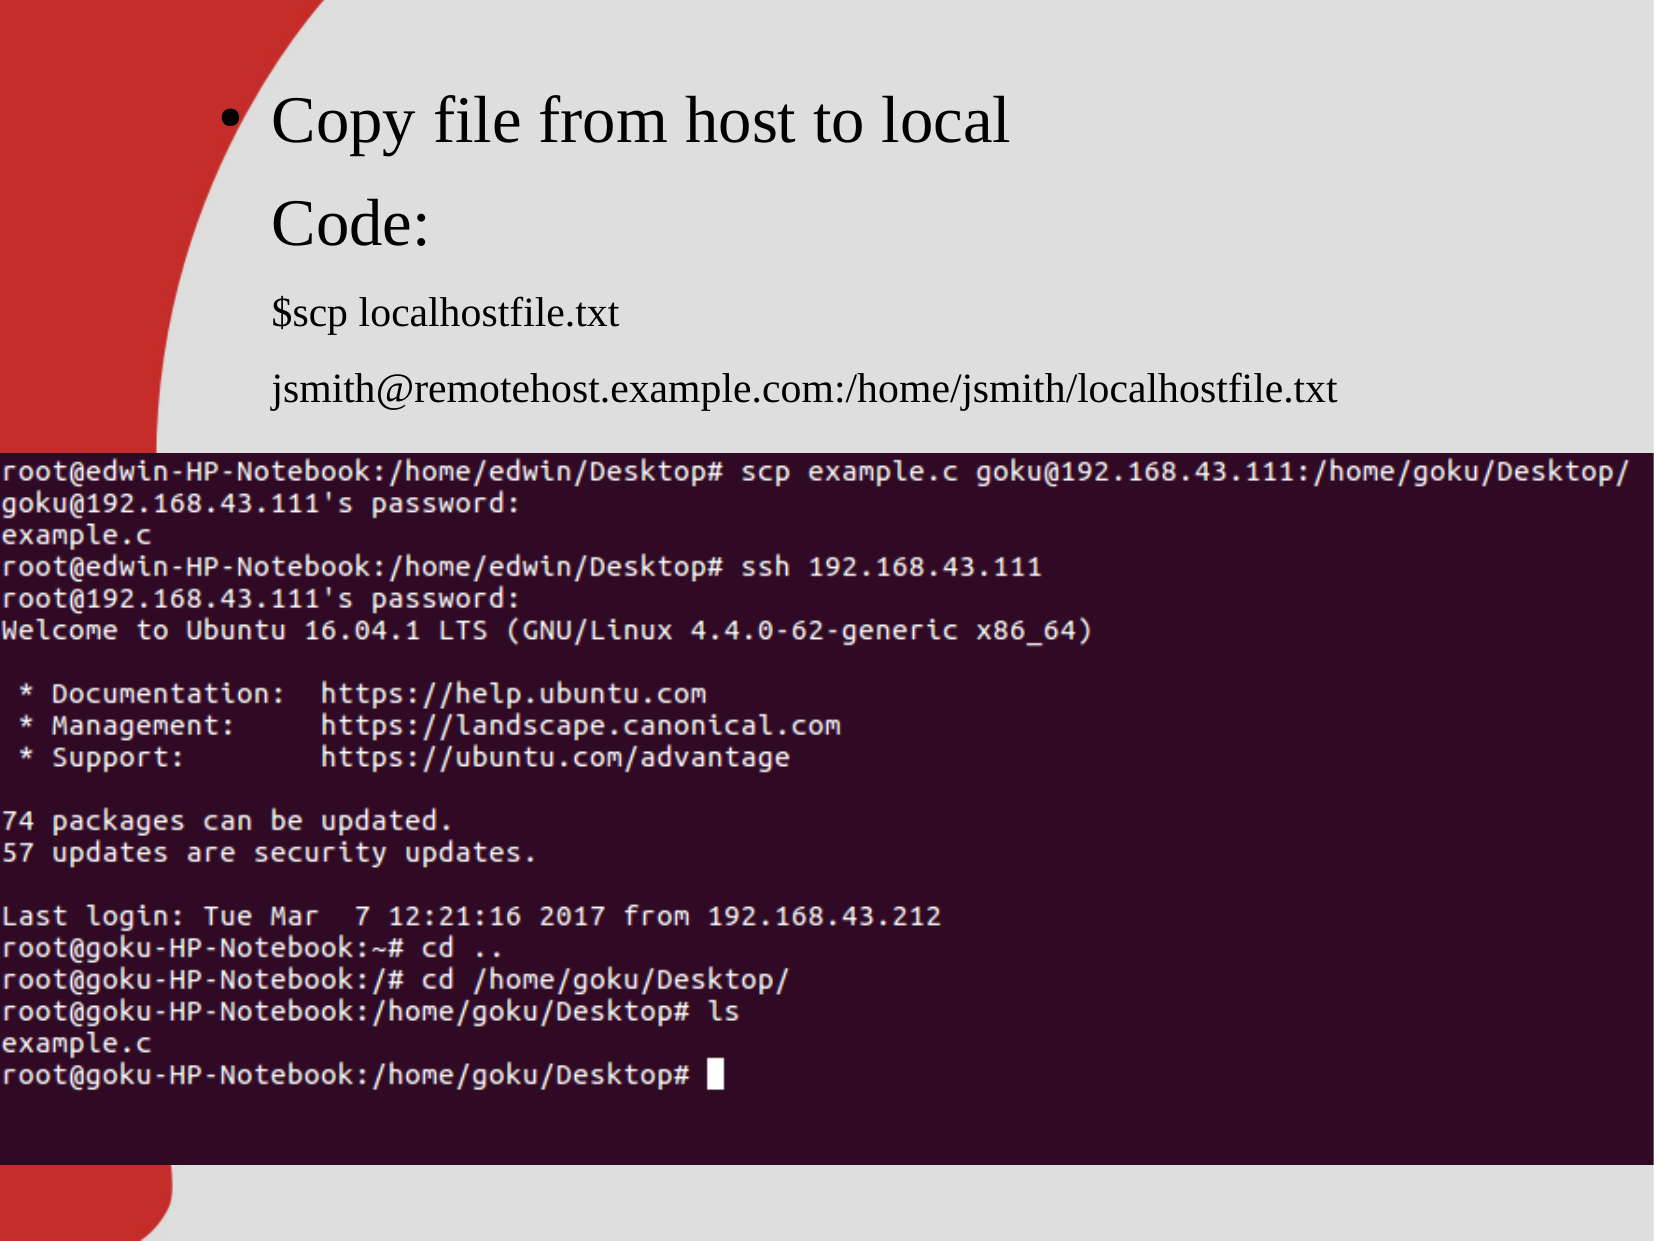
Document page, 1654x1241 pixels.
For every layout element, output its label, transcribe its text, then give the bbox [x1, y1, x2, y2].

title [82, 49, 1571, 257]
picture [0, 0, 1654, 1241]
list Copy file from host to local Code: $scp localhostfile.txt jsmith@remotehost.example.com:/home/jsmith/localhostfile.txt [200, 82, 1654, 453]
